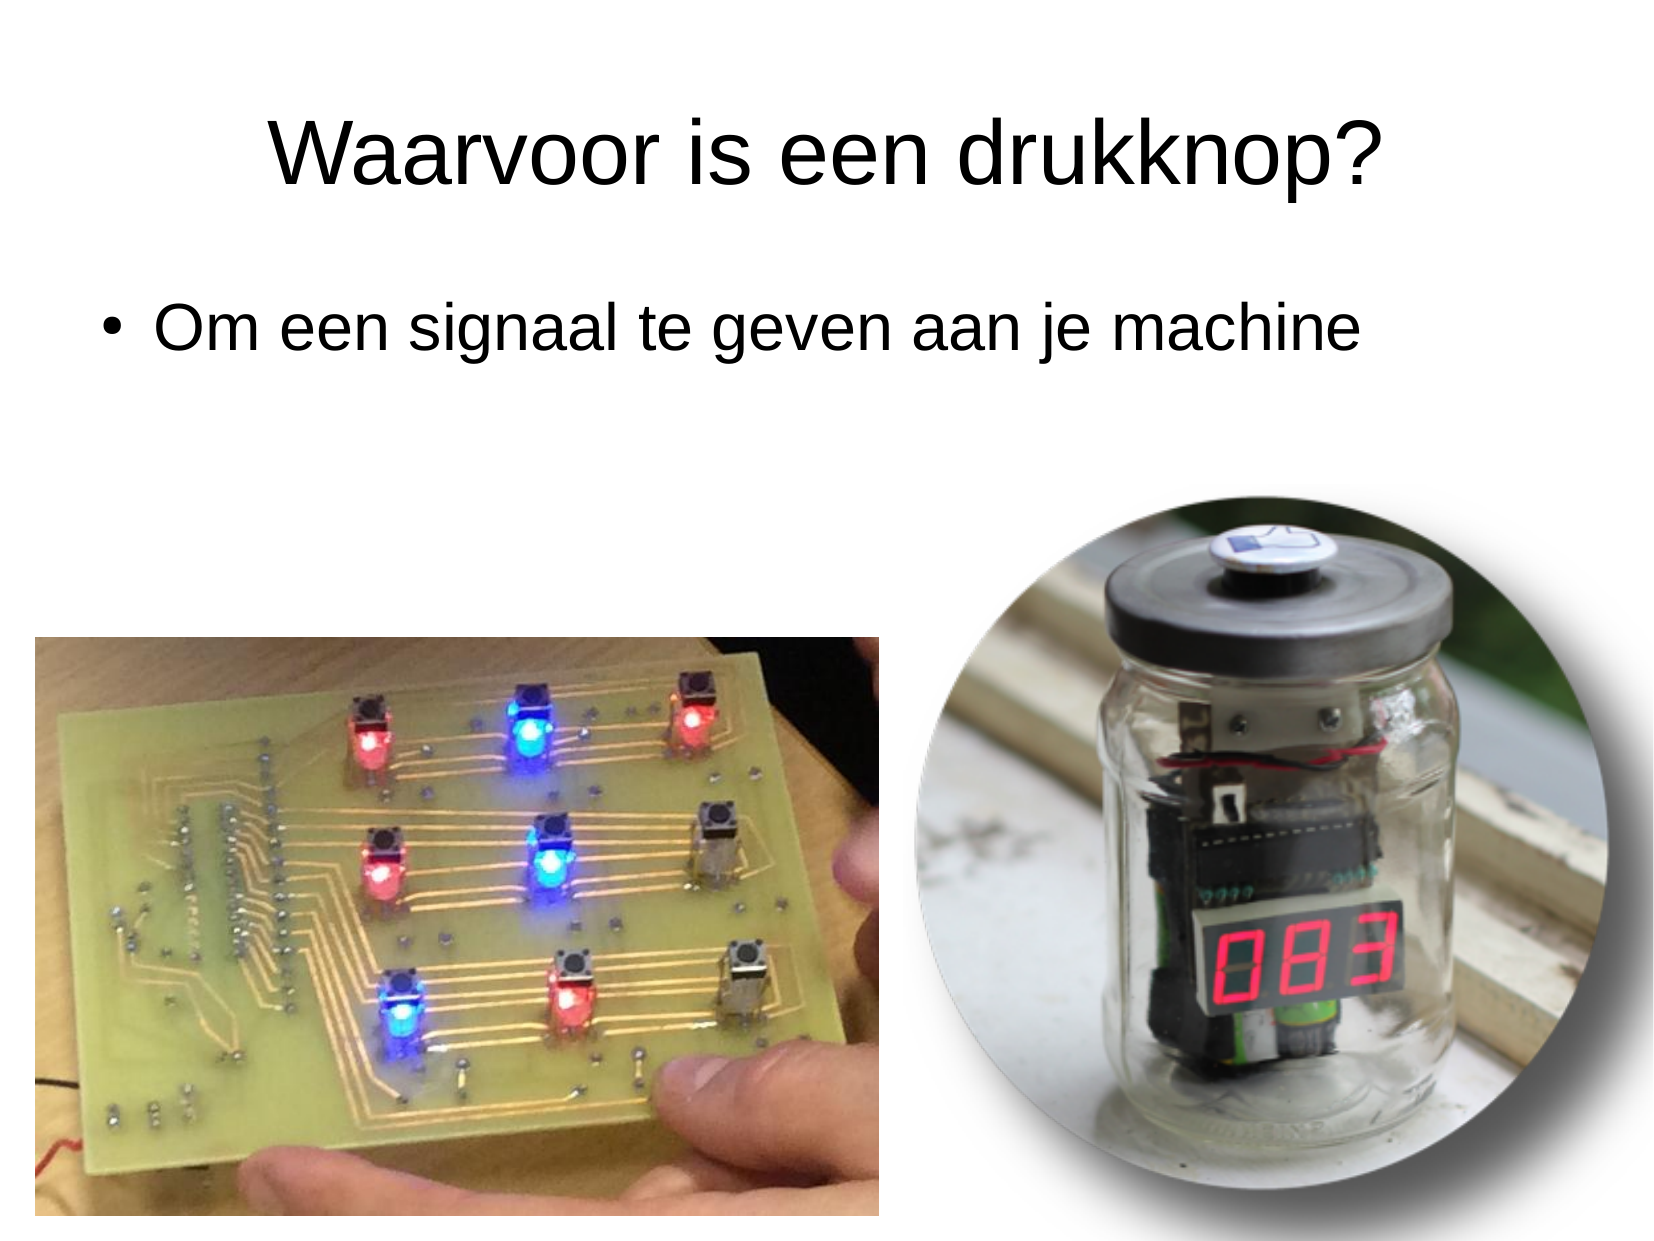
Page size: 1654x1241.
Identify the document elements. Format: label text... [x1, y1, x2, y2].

list Om een signaal te geven aan je machine [82, 290, 1571, 1010]
title Waarvoor is een drukknop? [82, 49, 1571, 257]
picture [35, 637, 879, 1216]
picture [903, 484, 1654, 1241]
